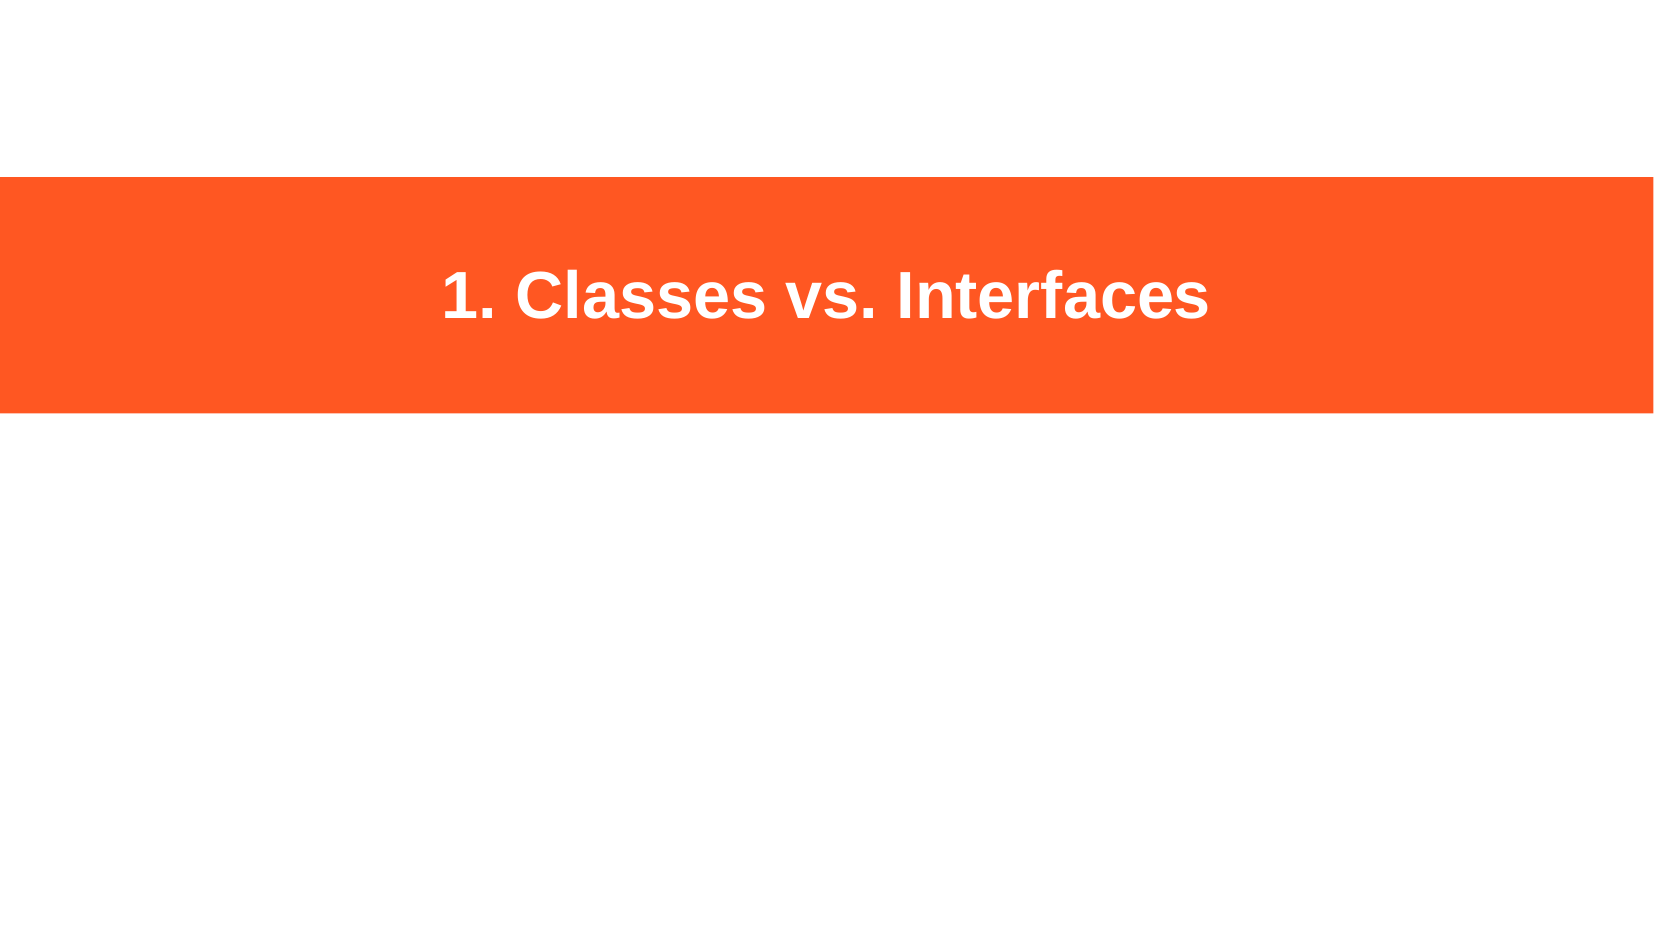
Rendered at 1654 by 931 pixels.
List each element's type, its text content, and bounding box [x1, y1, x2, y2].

title 1. Classes vs. Interfaces [0, 177, 1654, 414]
